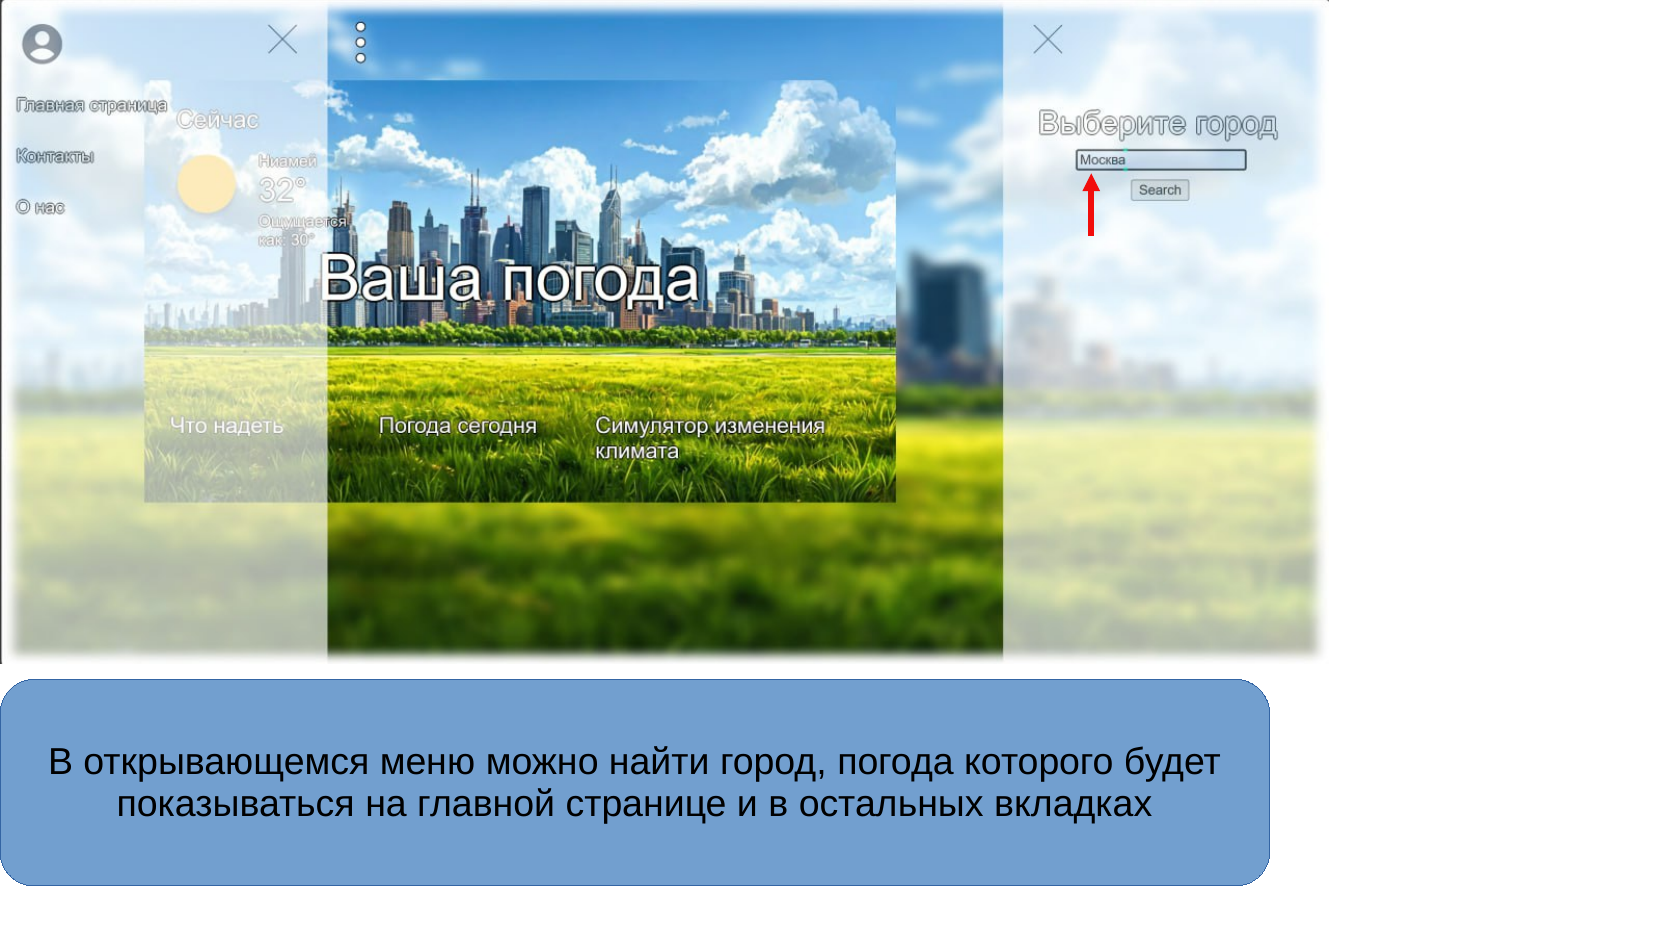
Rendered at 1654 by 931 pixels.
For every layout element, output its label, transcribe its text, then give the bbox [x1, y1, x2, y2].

picture [0, 0, 1329, 664]
text_box В открывающемся меню можно найти город, погода которого будет показываться на главной странице и в остальных вкладках [0, 679, 1270, 886]
